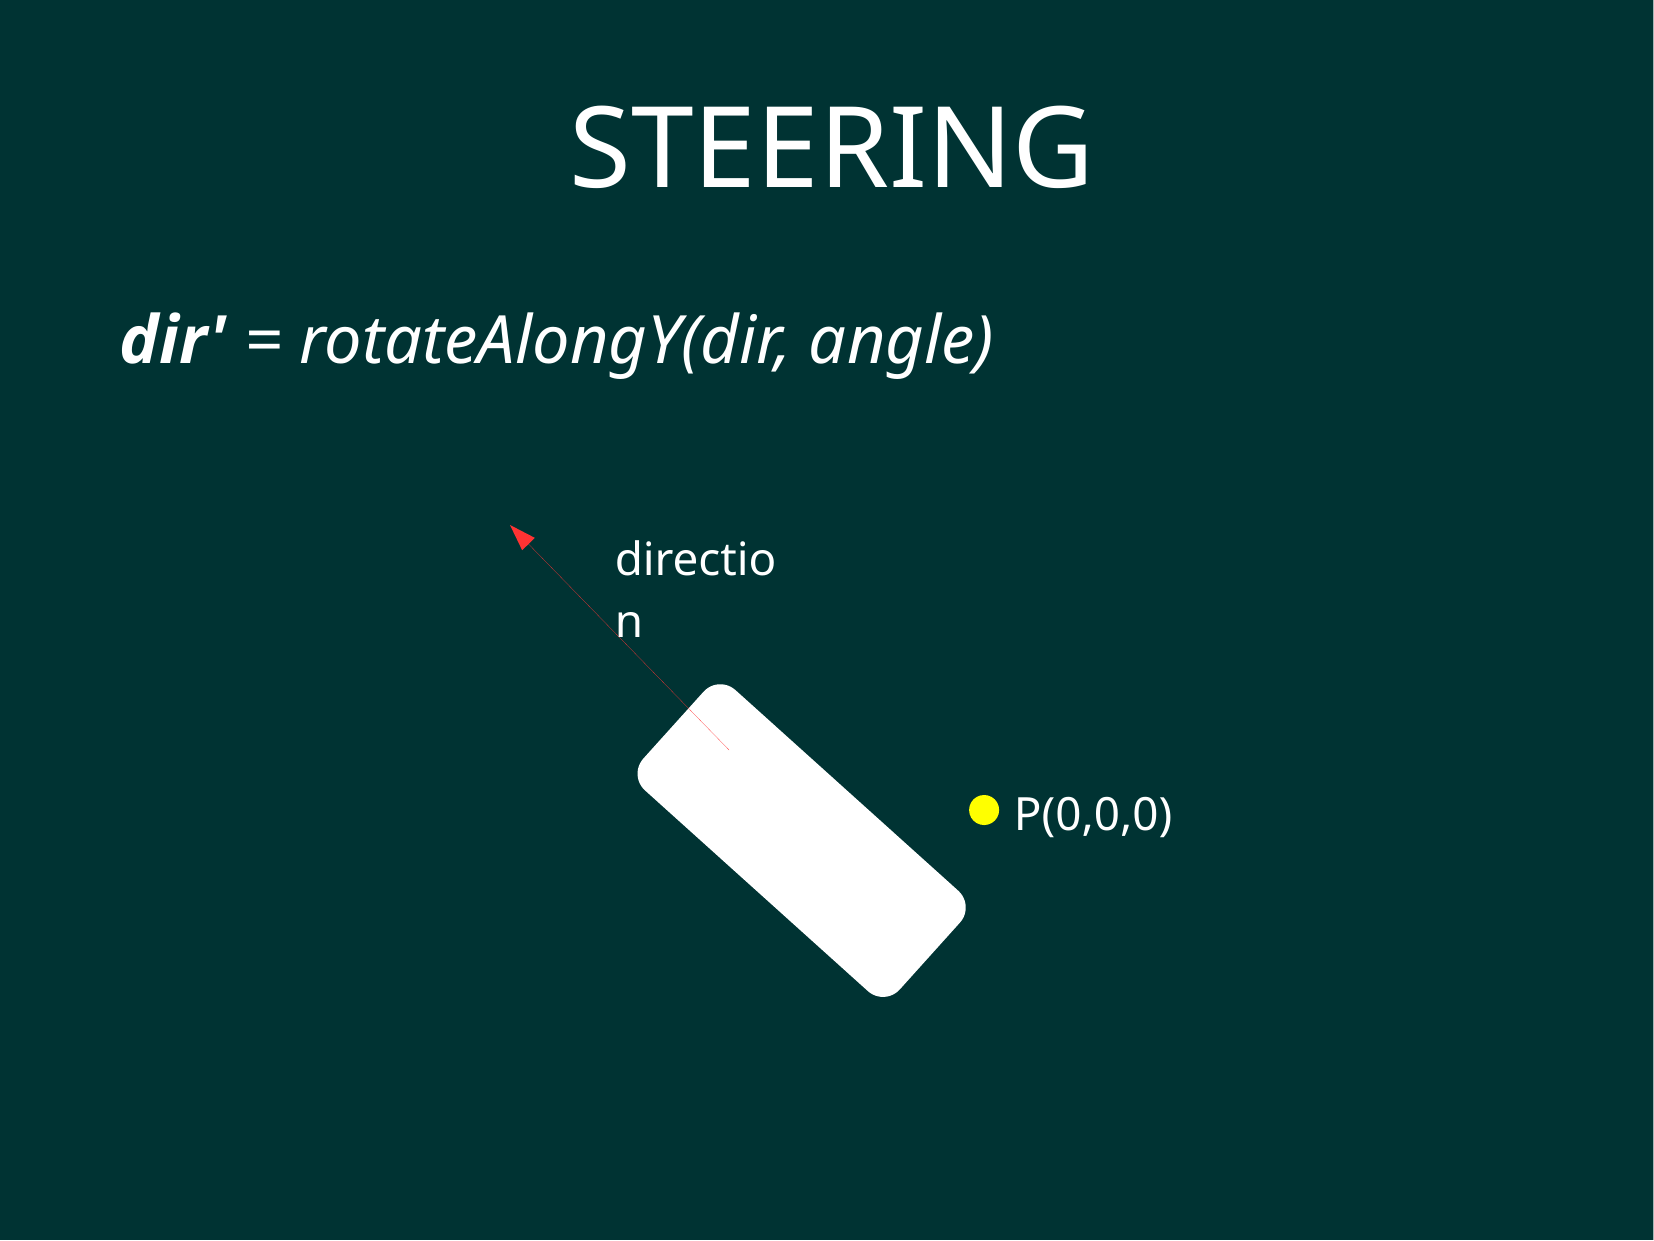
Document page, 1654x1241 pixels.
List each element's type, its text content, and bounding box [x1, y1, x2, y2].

text_box [637, 684, 966, 997]
text_box [969, 795, 999, 826]
text_box dir' = rotateAlongY(dir, angle) [105, 285, 985, 375]
text_box P(0,0,0) [999, 773, 1186, 841]
text_box STEERING [555, 60, 1081, 202]
text_box direction [600, 518, 816, 586]
